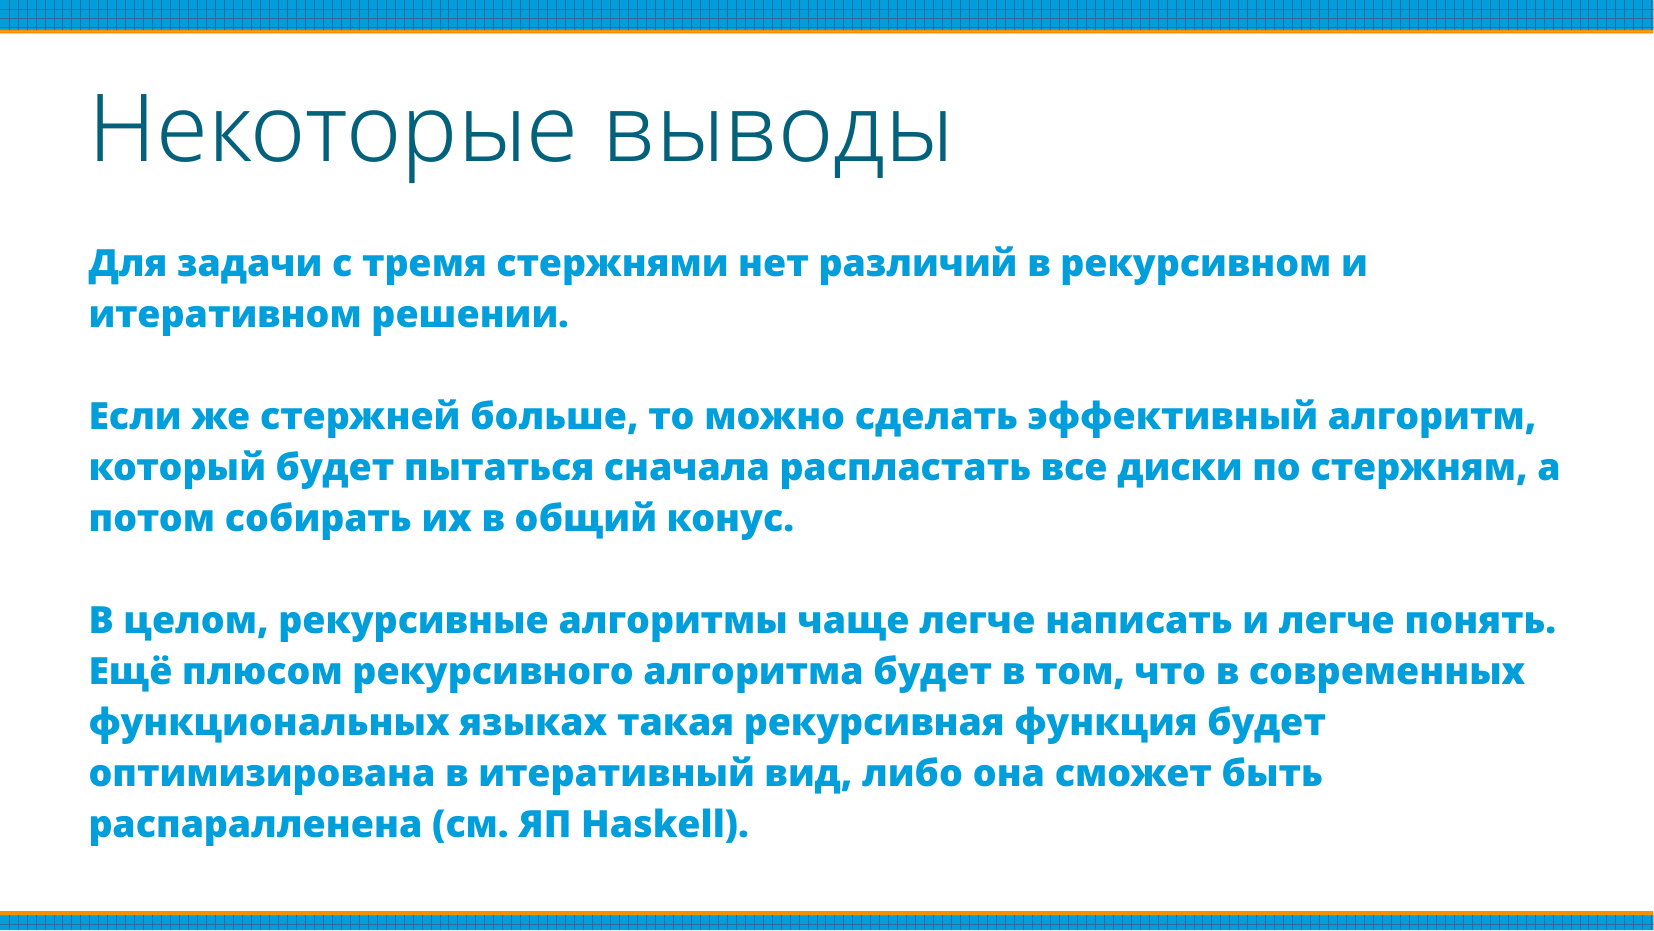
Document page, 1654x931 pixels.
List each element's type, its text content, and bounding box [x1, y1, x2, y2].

title Некоторые выводы [88, 44, 1565, 207]
subtitle Для задачи с тремя стержнями нет различий в рекурсивном и итеративном решении. Если же стержней больше, то можно сделать эффективный алгоритм, который будет пытаться сначала распластать все диски по стержням, а потом собирать их в общий конус. В целом, рекурсивные алгоритмы чаще легче написать и легче понять. Ещё плюсом рекурсивного алгоритма будет в том, что в современных функциональных языках такая рекурсивная функция будет оптимизирована в итеративный вид, либо она сможет быть распаралленена (см. ЯП Haskell). [88, 236, 1565, 901]
